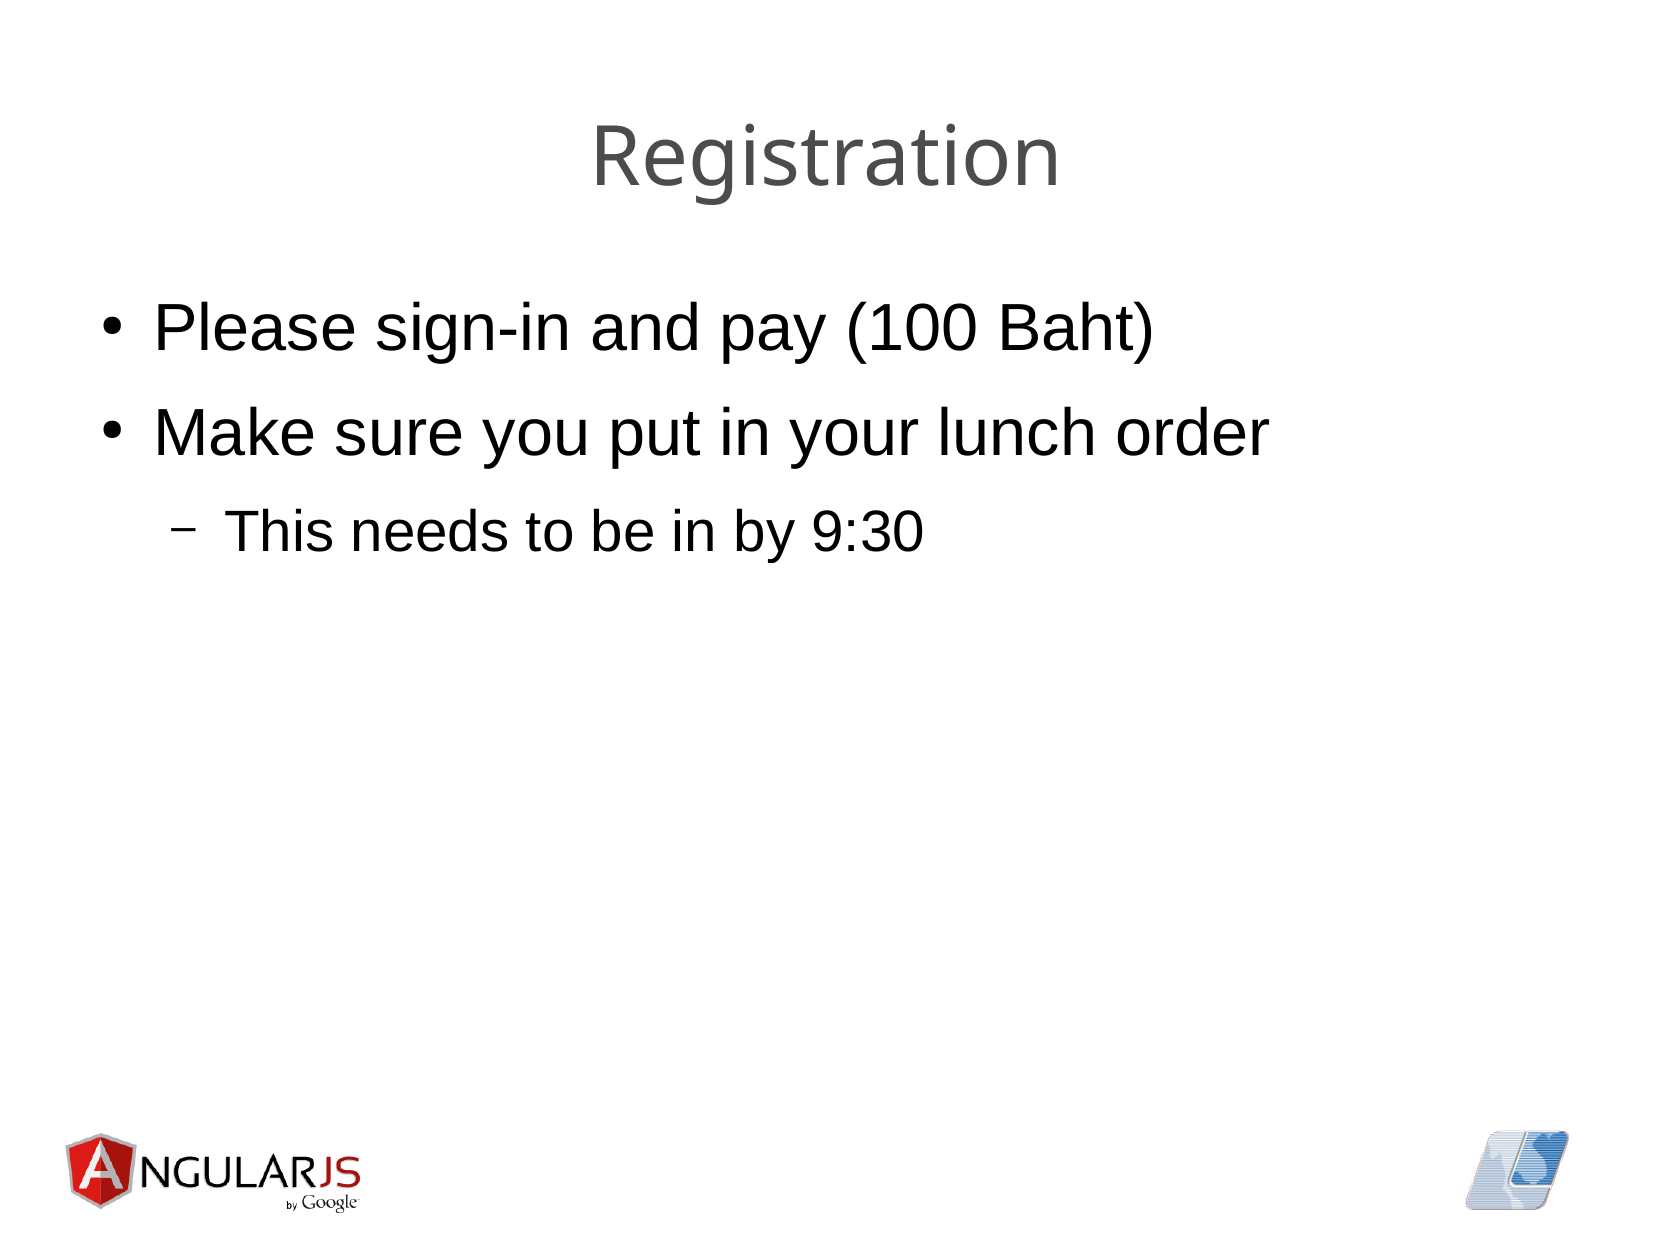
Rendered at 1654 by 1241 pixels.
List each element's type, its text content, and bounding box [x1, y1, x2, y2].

title Registration [82, 49, 1571, 257]
list Please sign-in and pay (100 Baht) Make sure you put in your lunch order This needs to be in by 9:30 [82, 290, 1538, 1010]
picture [59, 1091, 367, 1241]
picture [1461, 1129, 1571, 1210]
